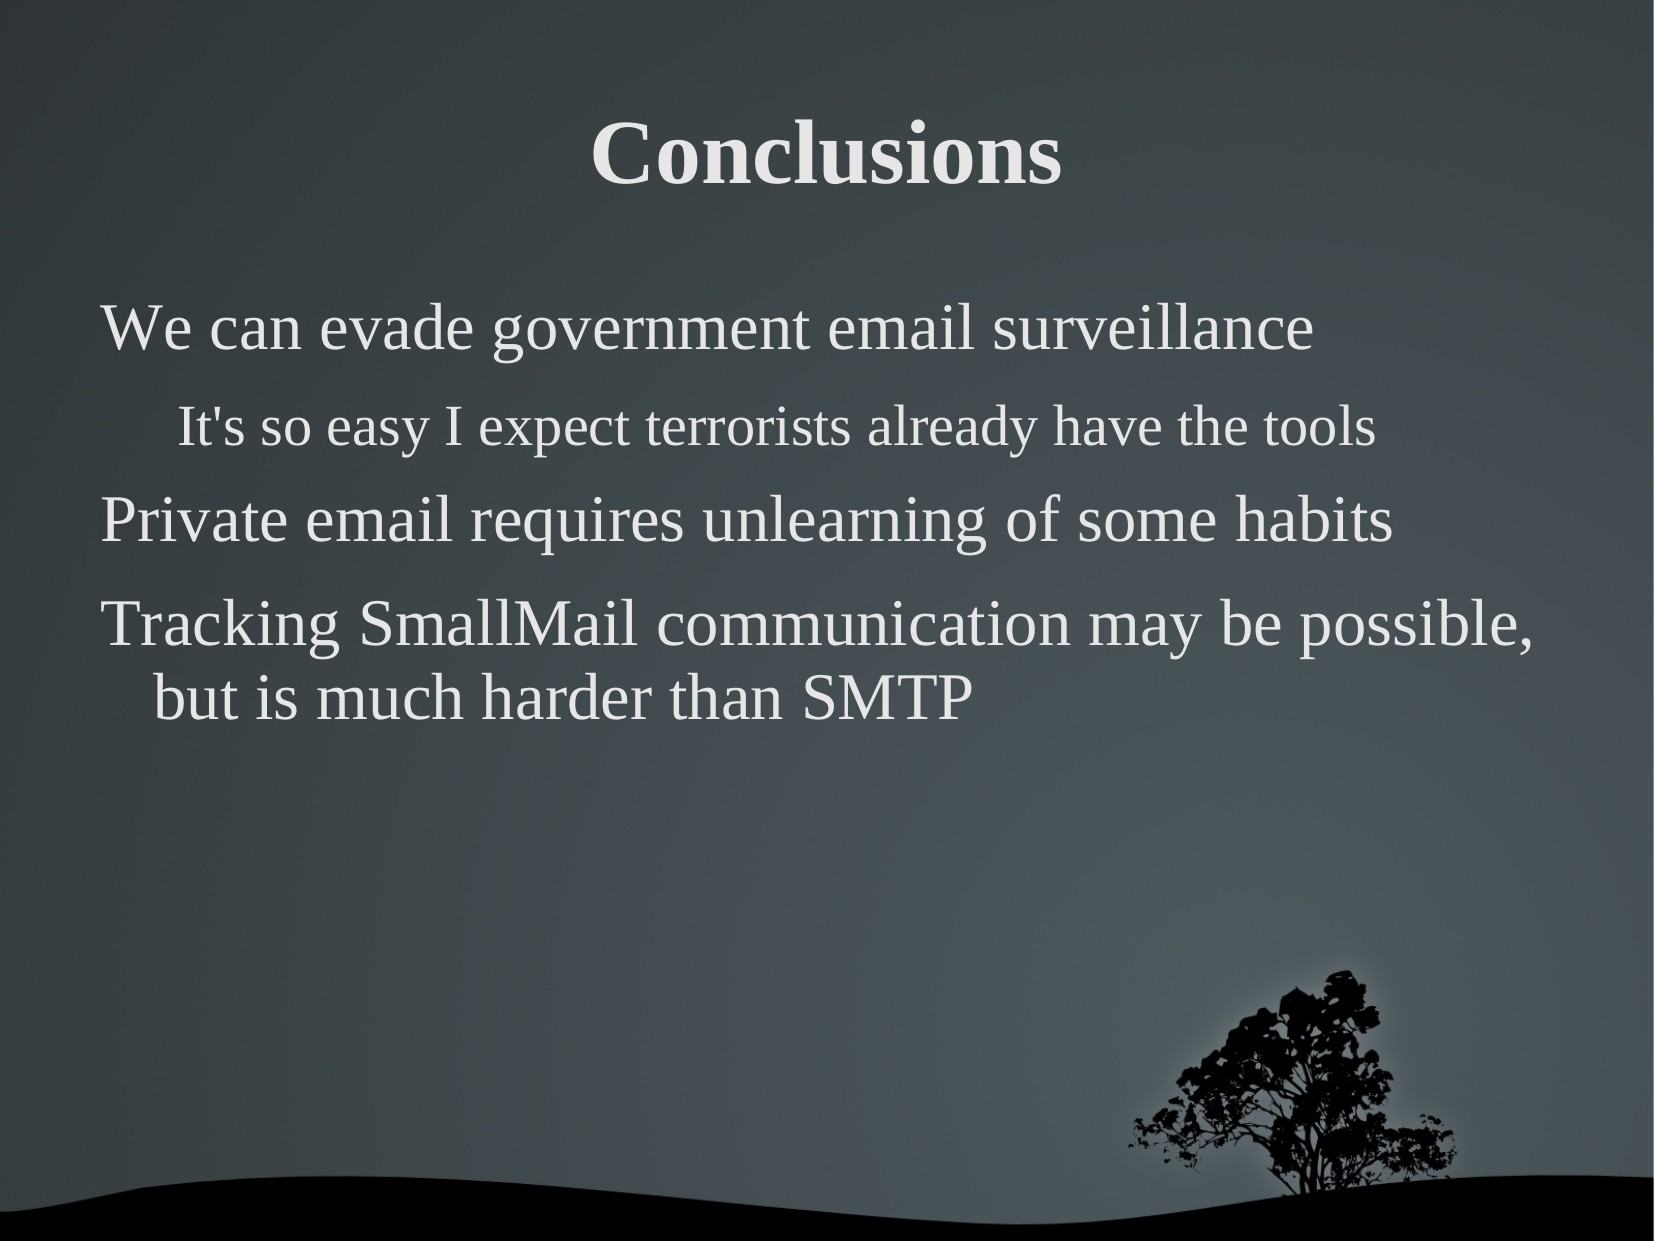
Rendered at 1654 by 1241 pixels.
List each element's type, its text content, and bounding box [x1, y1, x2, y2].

list We can evade government email surveillance It's so easy I expect terrorists already have the tools Private email requires unlearning of some habits Tracking SmallMail communication may be possible, but is much harder than SMTP [82, 290, 1571, 1094]
title Conclusions [82, 56, 1571, 250]
picture [0, 0, 1654, 1241]
